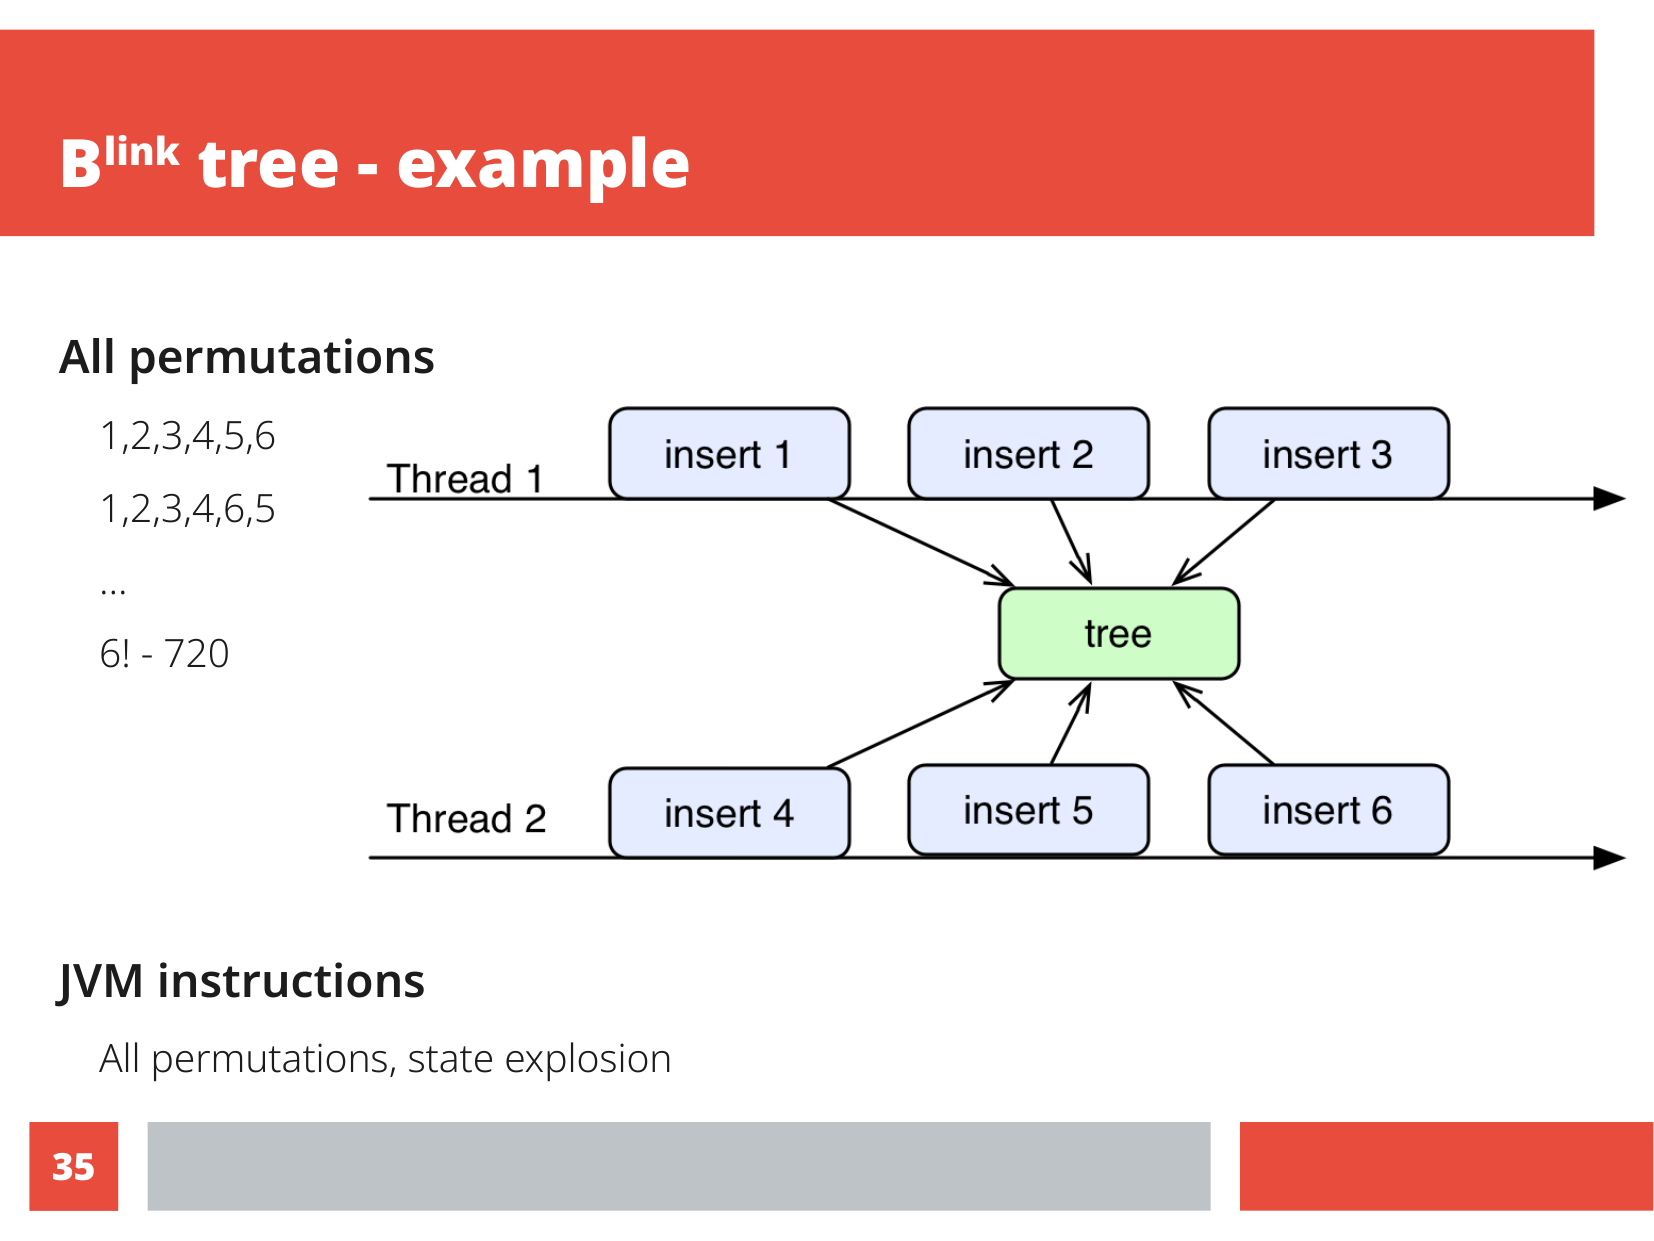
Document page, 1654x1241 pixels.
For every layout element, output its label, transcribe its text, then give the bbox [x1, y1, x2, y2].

picture [364, 403, 1634, 878]
list All permutations 1,2,3,4,5,6 1,2,3,4,6,5 … 6! - 720 JVM instructions All permutations, state explosion [59, 324, 1565, 1093]
title Blink tree - example [59, 59, 1595, 207]
